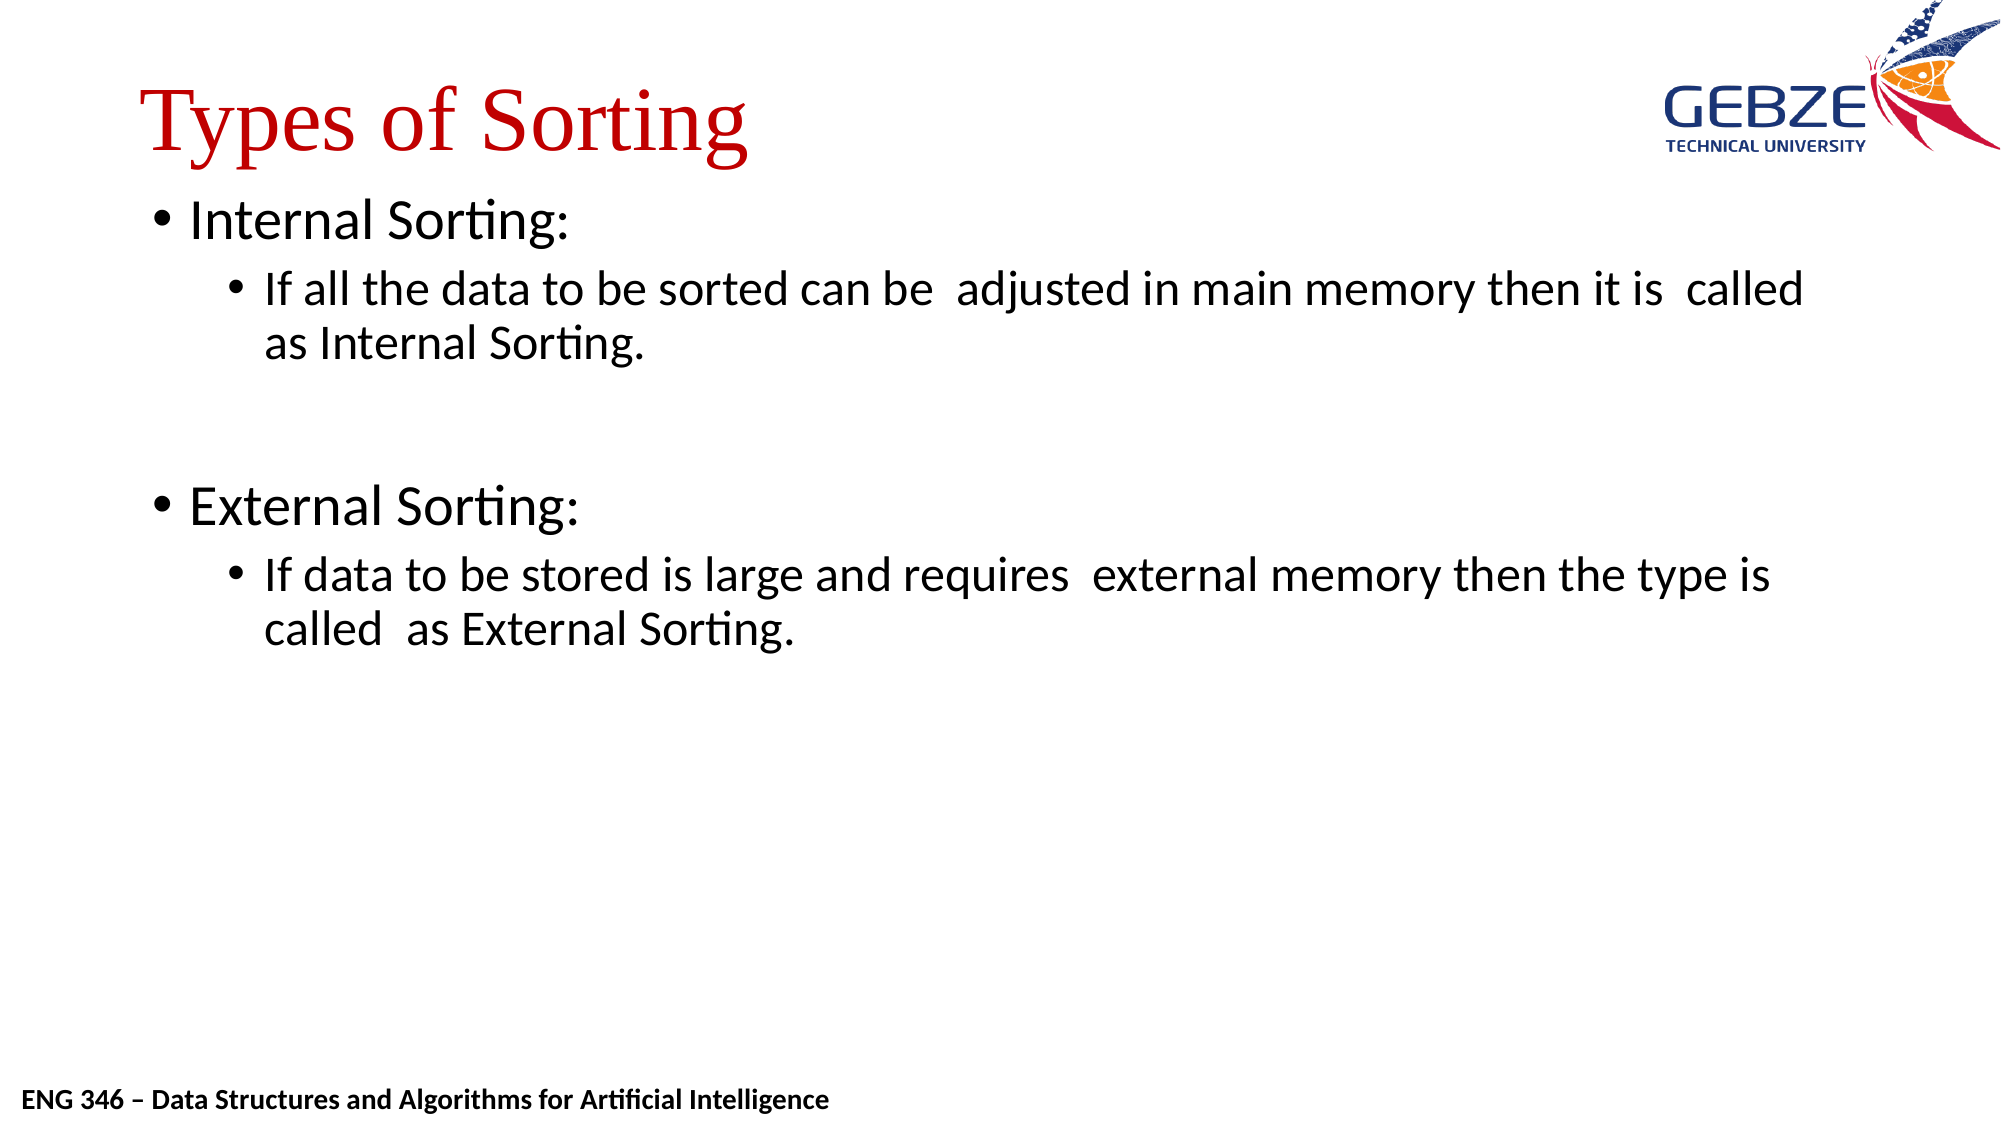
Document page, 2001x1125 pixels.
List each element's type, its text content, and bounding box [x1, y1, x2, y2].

title Types of Sorting [137, 17, 1863, 181]
list Internal Sorting: If all the data to be sorted can be adjusted in main memory then it is called as Internal Sorting. External Sorting: If data to be stored is large and requires external memory then the type is called as External Sorting. [137, 181, 1863, 1014]
picture [1665, 0, 2001, 152]
